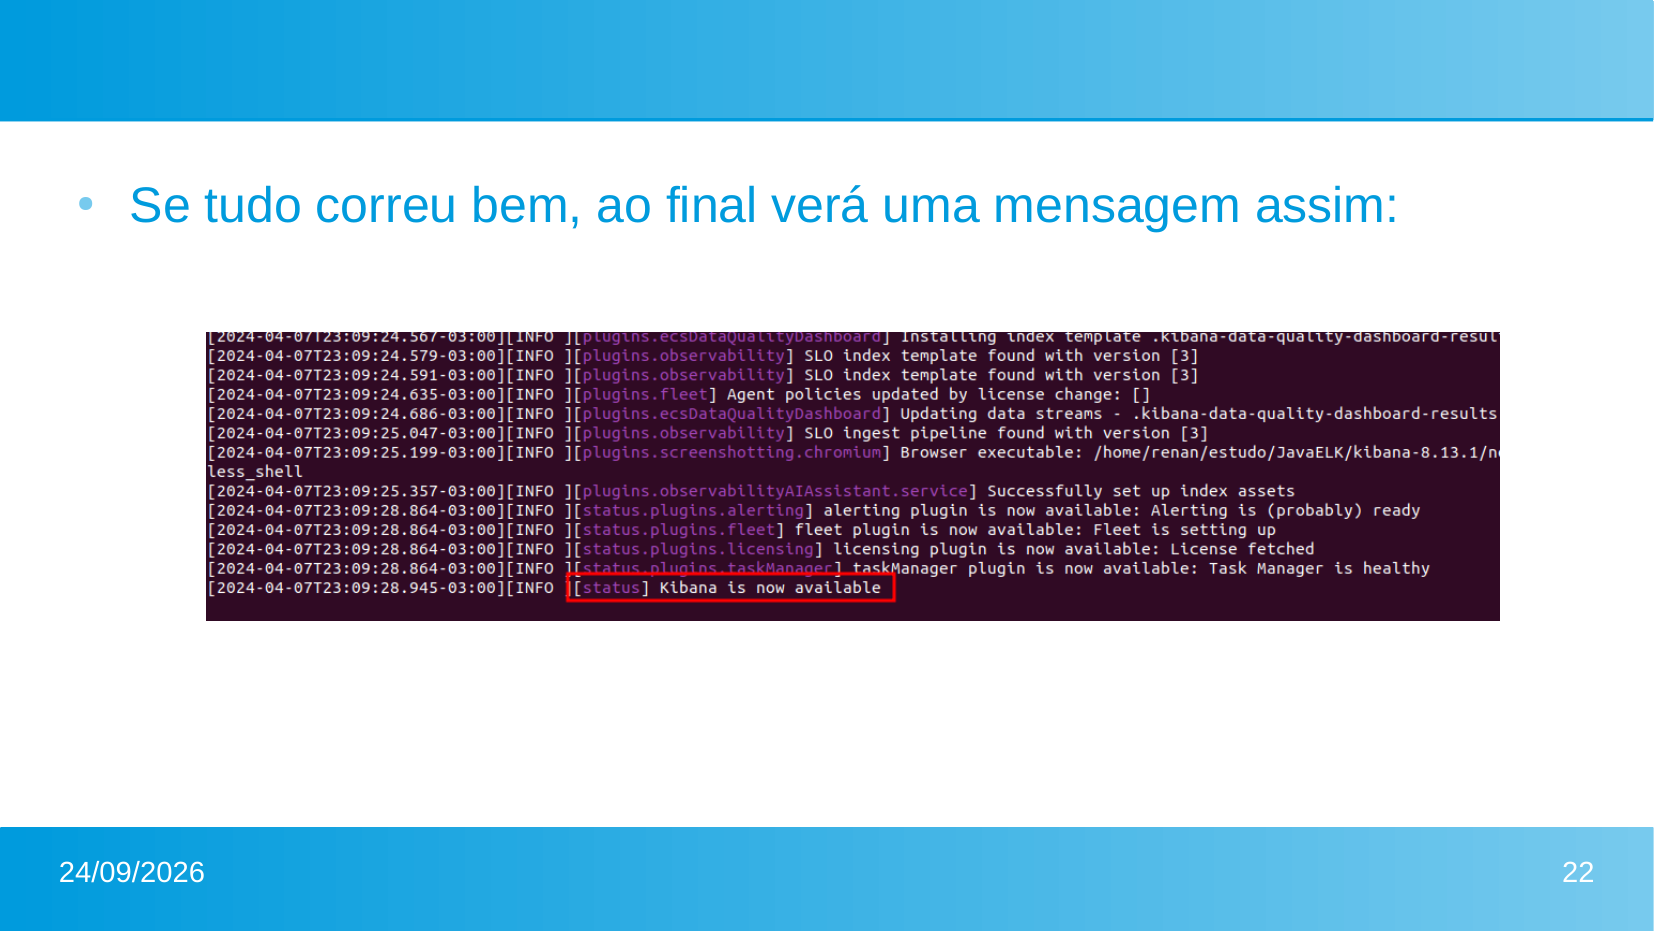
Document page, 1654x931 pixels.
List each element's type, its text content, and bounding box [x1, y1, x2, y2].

list Se tudo correu bem, ao final verá uma mensagem assim: [59, 177, 1595, 237]
picture [206, 332, 1500, 621]
